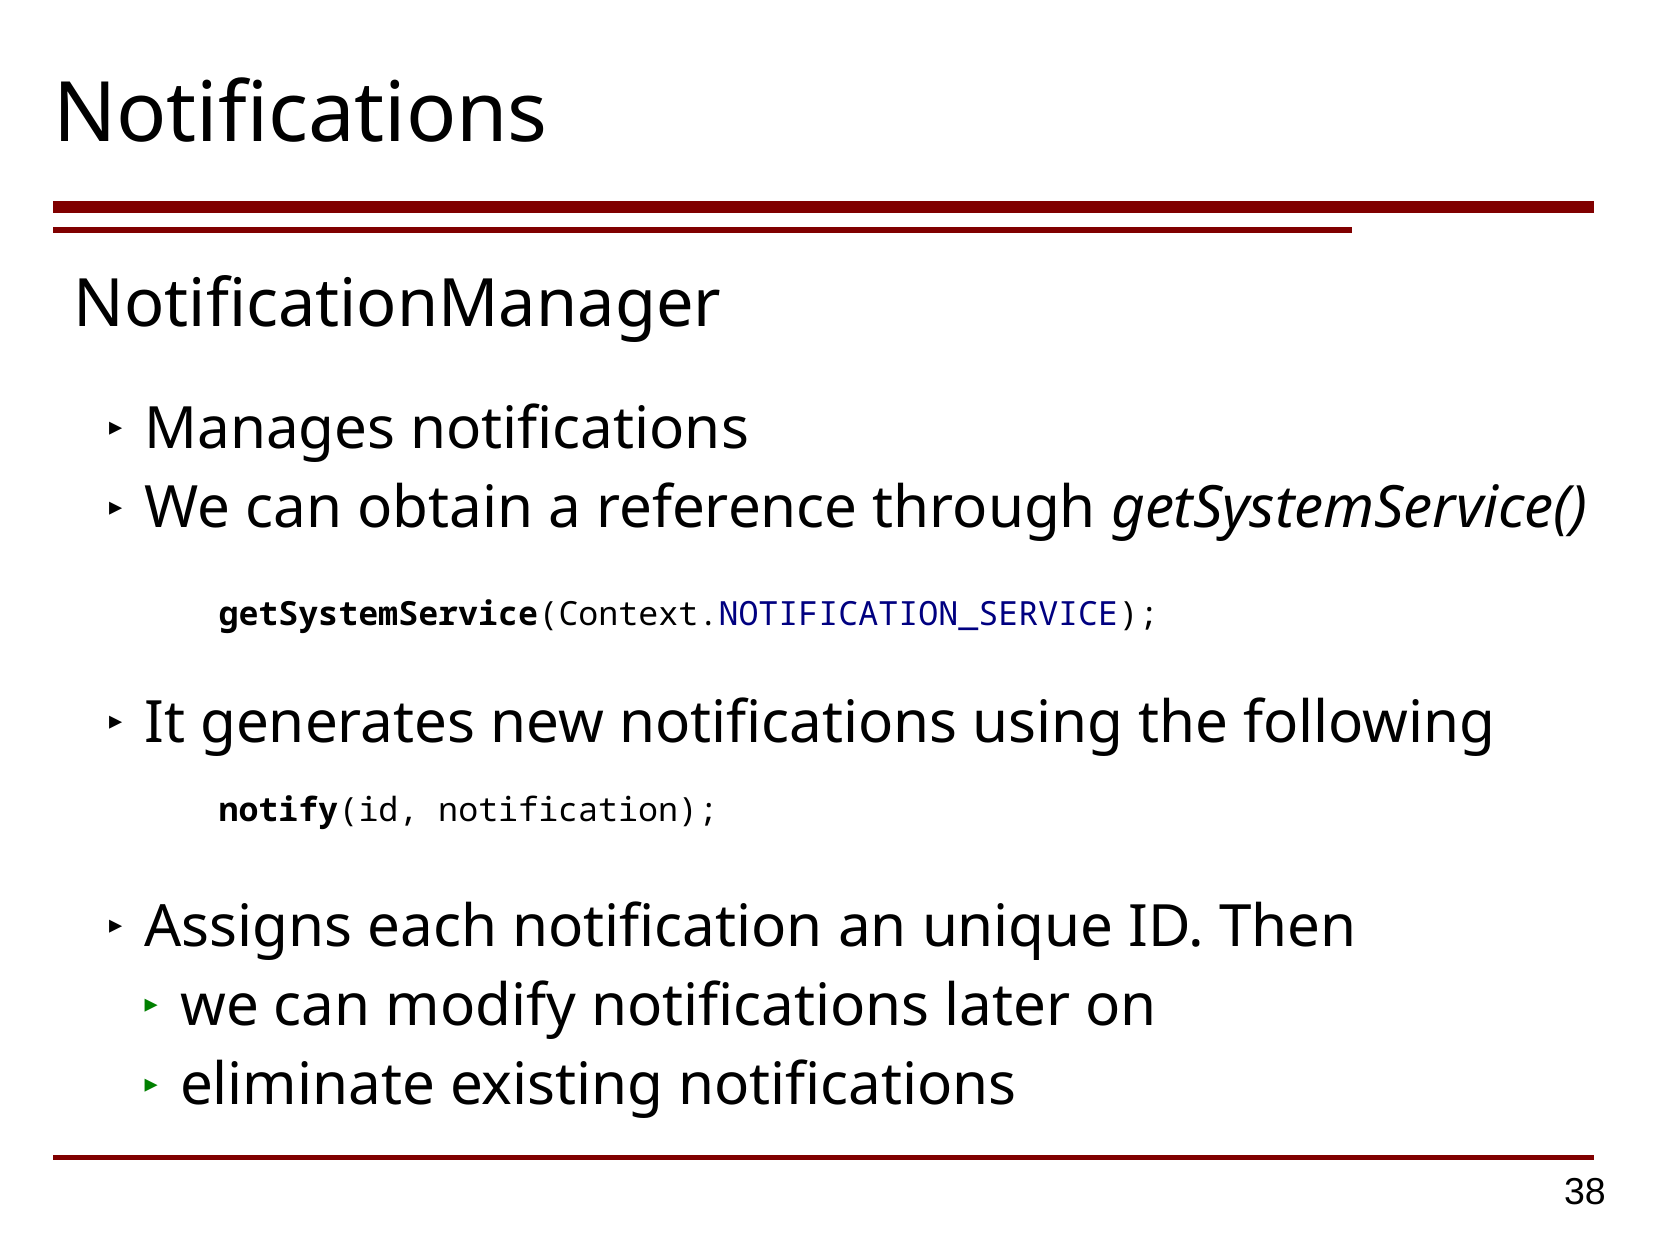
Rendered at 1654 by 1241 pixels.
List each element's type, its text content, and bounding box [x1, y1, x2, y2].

text_box [58, 240, 1408, 1152]
text_box <number> [35, 1163, 1654, 1221]
text_box NotificationManager Manages notifications We can obtain a reference through getSystemService() getSystemService(Context.NOTIFICATION_SERVICE); It generates new notifications using the following notify(id, notification); Assigns each notification an unique ID. Then we can modify notifications later on eliminate existing notifications [59, 248, 1625, 1104]
subtitle Notifications [53, 48, 1542, 172]
